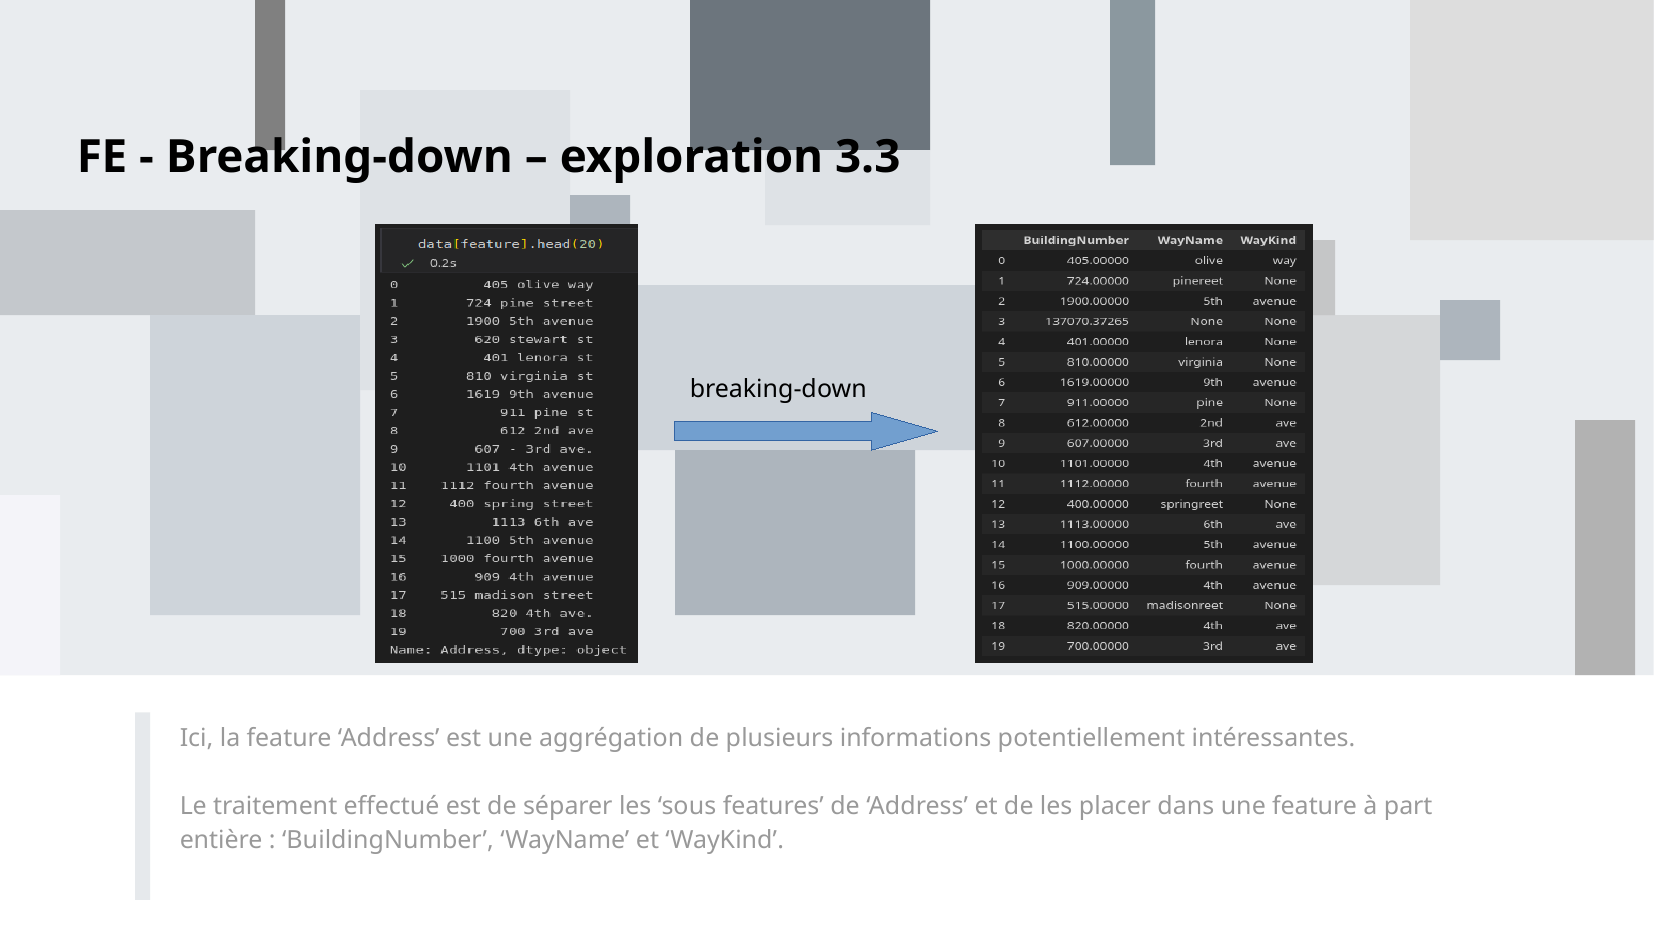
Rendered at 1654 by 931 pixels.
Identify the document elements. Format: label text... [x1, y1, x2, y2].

text_box [135, 712, 151, 900]
picture [375, 224, 638, 663]
title FE - Breaking-down – exploration 3.3 [76, 76, 1565, 233]
text_box Ici, la feature ‘Address’ est une aggrégation de plusieurs informations potentiellement intéressantes. Le traitement effectué est de séparer les ‘sous features’ de ‘Address’ et de les placer dans une feature à part entière : ‘BuildingNumber’, ‘WayName’ et ‘WayKind’. [165, 712, 1538, 864]
text_box [674, 413, 938, 451]
text_box breaking-down [675, 363, 901, 413]
picture [975, 224, 1313, 663]
